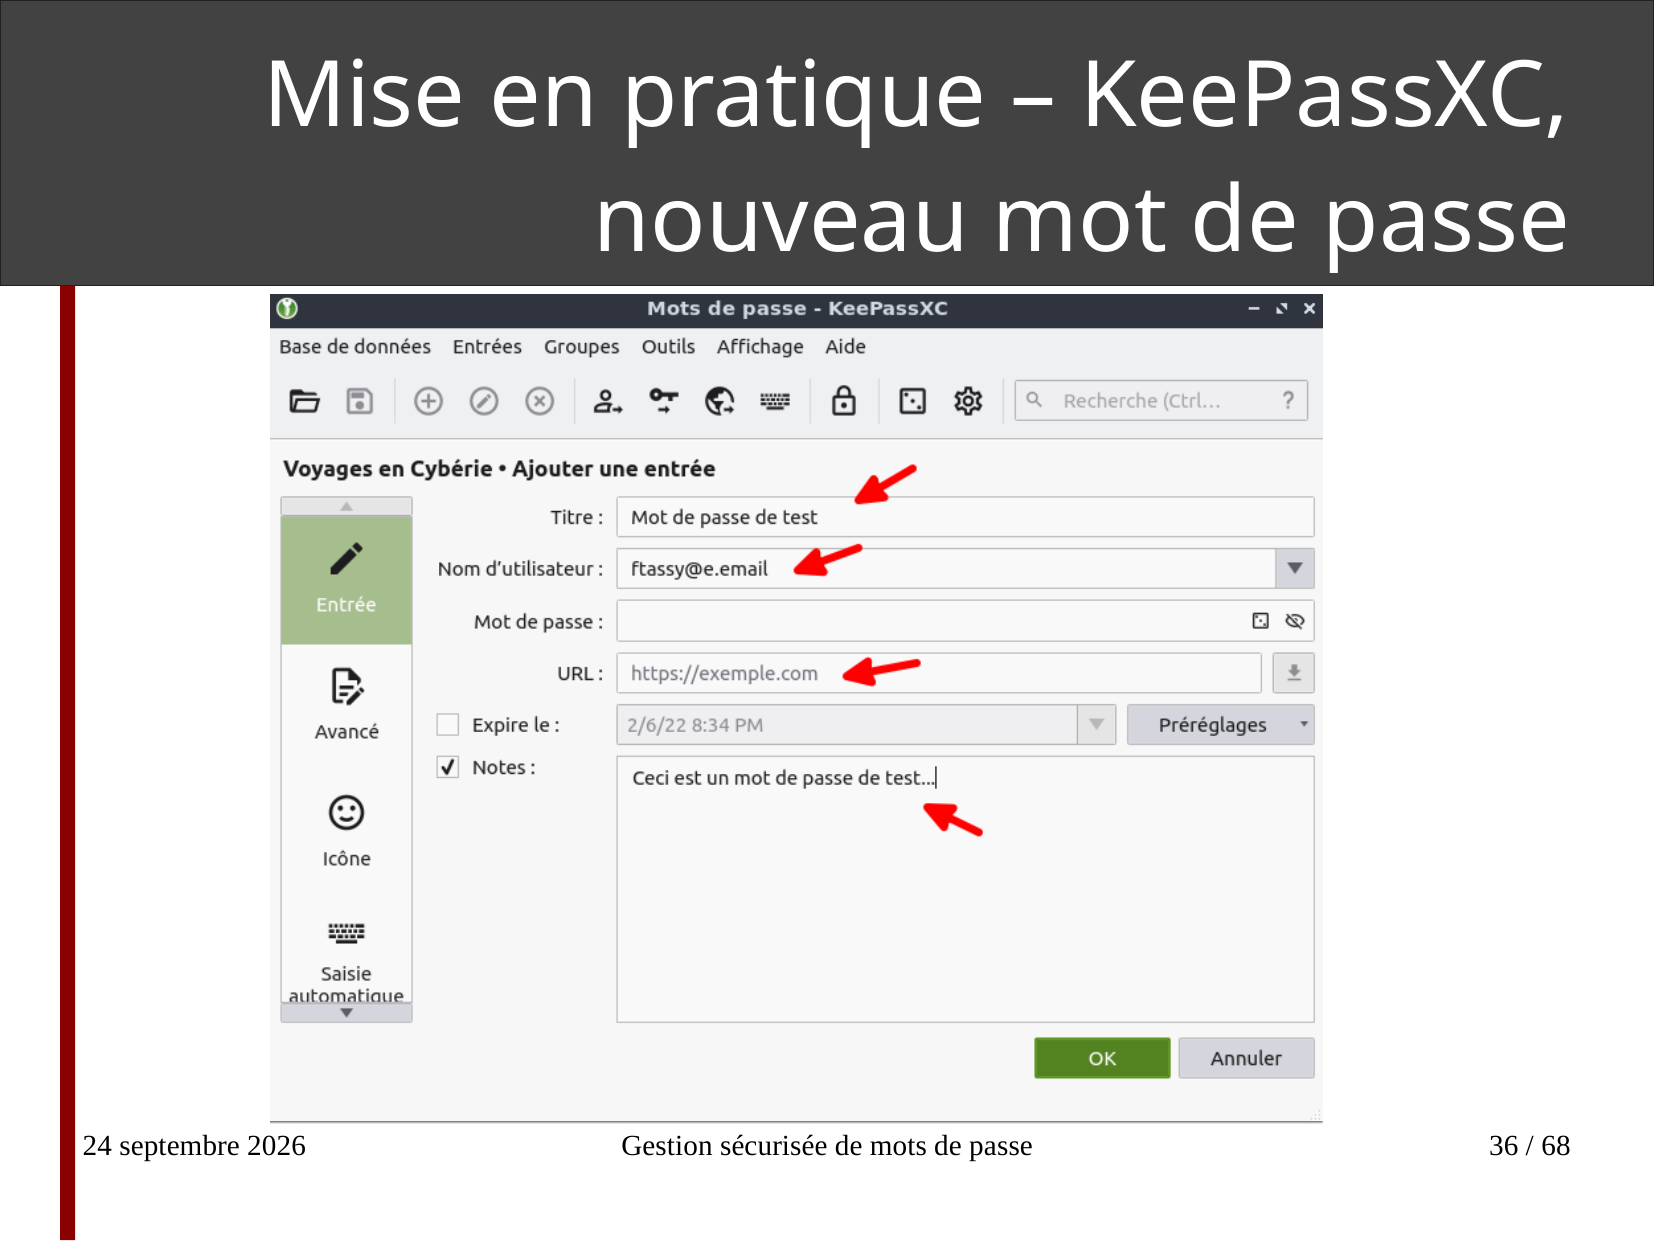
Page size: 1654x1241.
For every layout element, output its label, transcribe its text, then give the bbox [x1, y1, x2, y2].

picture [270, 294, 1323, 1121]
title Mise en pratique – KeePassXC, nouveau mot de passe [82, 27, 1571, 279]
